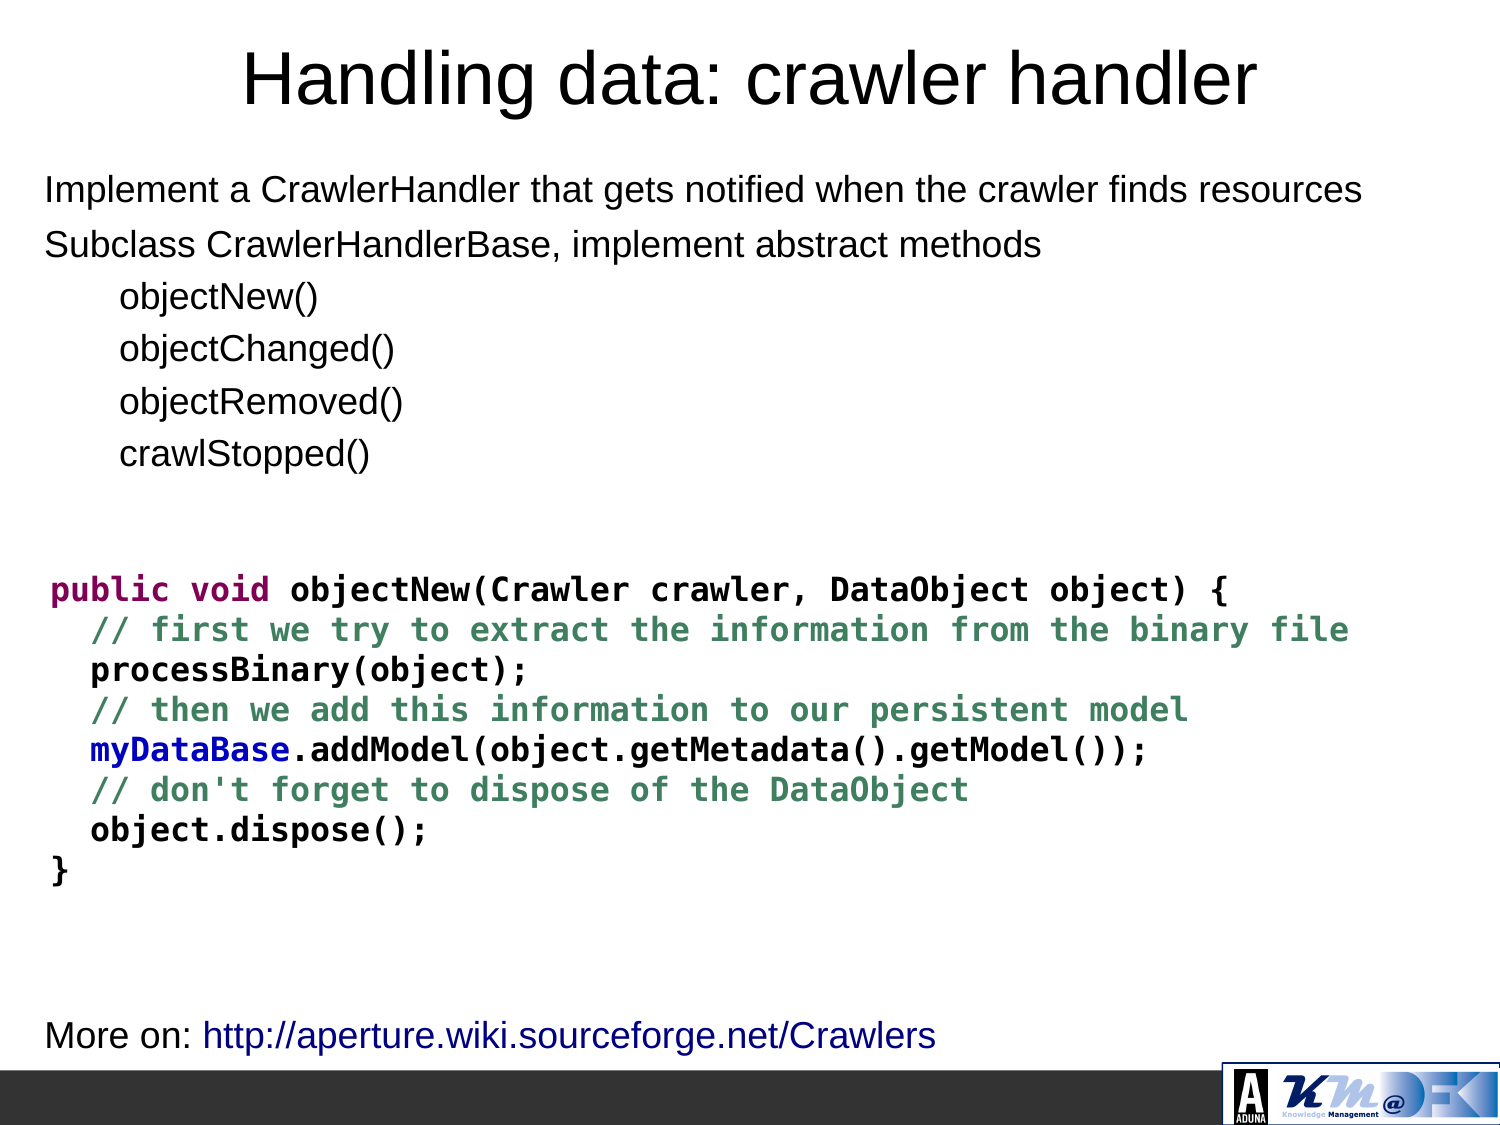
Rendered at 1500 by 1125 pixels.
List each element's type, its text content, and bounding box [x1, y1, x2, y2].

text_box More on: http://aperture.wiki.sourceforge.net/Crawlers [29, 1003, 1063, 1064]
picture [1234, 1069, 1268, 1125]
text_box public void objectNew(Crawler crawler, DataObject object) { // first we try to extract the information from the binary file processBinary(object); // then we add this information to our persistent model myDataBase.addModel(object.getMetadata().getModel()); // don't forget to dispose of the DataObject object.dispose(); } [35, 560, 1500, 896]
picture [1276, 1068, 1500, 1124]
title Handling data: crawler handler [29, 19, 1471, 138]
list Implement a CrawlerHandler that gets notified when the crawler finds resources Subclass CrawlerHandlerBase, implement abstract methods objectNew() objectChanged() objectRemoved() crawlStopped() [29, 160, 1471, 1047]
